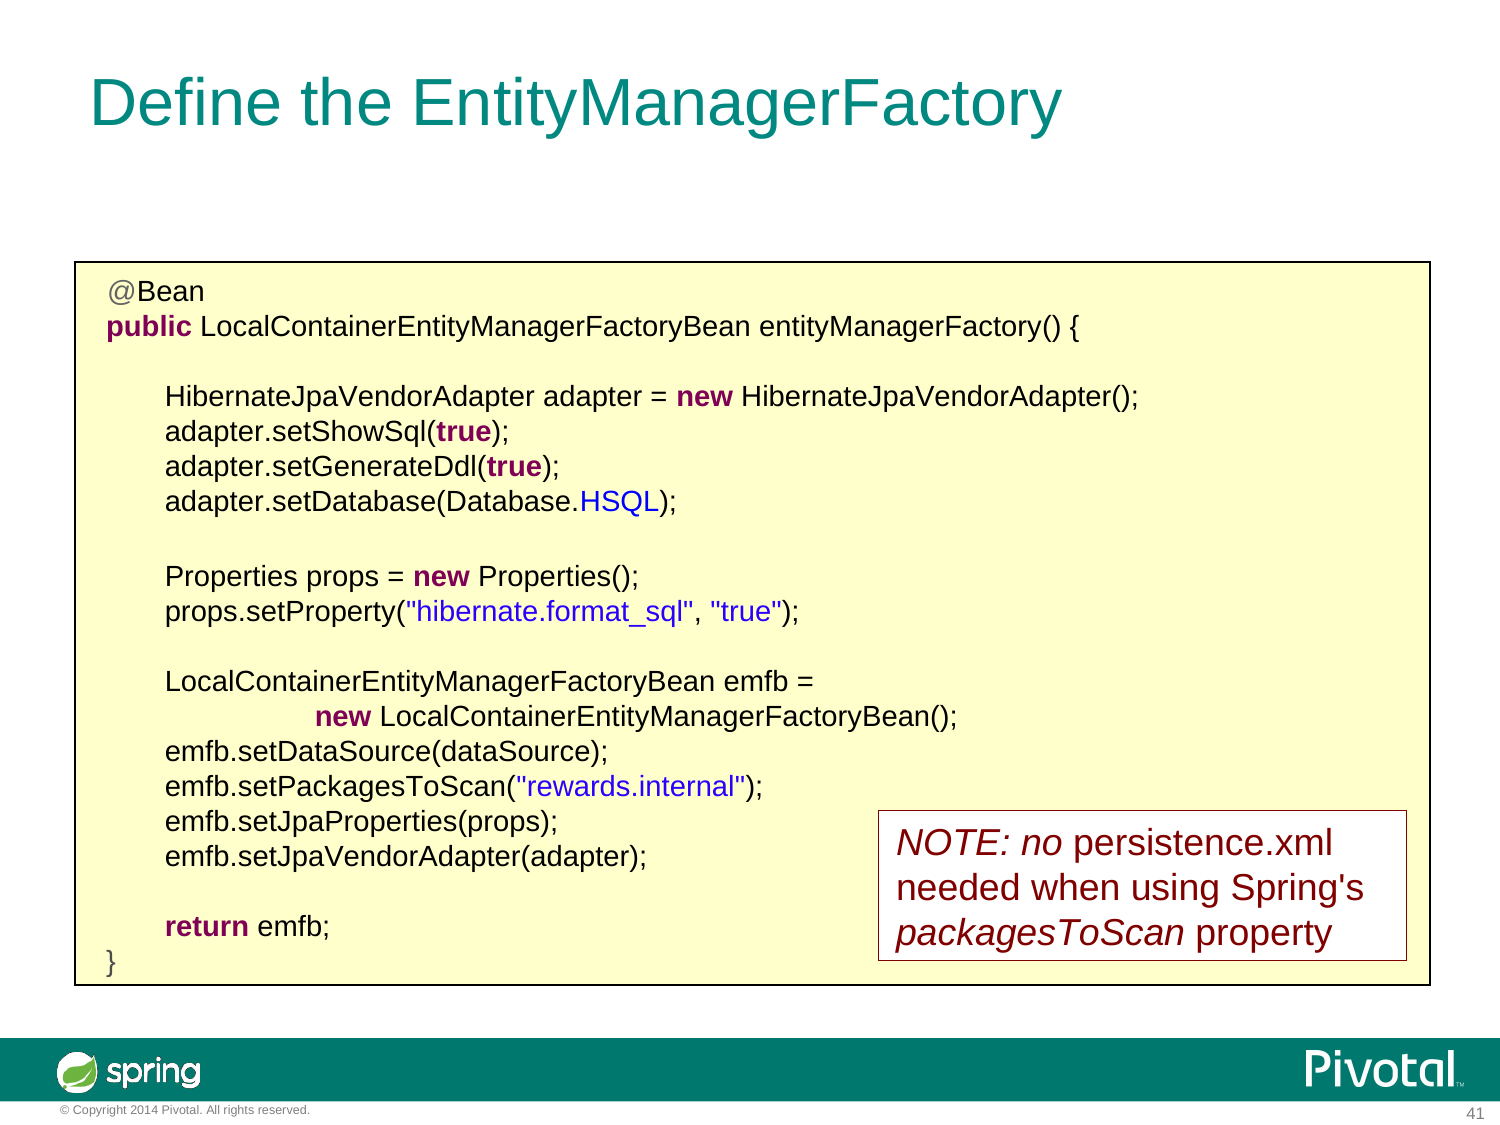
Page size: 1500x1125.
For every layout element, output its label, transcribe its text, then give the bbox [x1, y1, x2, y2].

picture [32, 1041, 210, 1103]
text_box @Bean public LocalContainerEntityManagerFactoryBean entityManagerFactory() { HibernateJpaVendorAdapter adapter = new HibernateJpaVendorAdapter(); adapter.setShowSql(true); adapter.setGenerateDdl(true); adapter.setDatabase(Database.HSQL); Properties props = new Properties(); props.setProperty("hibernate.format_sql", "true"); LocalContainerEntityManagerFactoryBean emfb = new LocalContainerEntityManagerFactoryBean(); emfb.setDataSource(dataSource); emfb.setPackagesToScan("rewards.internal"); emfb.setJpaProperties(props); emfb.setJpaVendorAdapter(adapter); return emfb; } [74, 262, 1431, 985]
text_box NOTE: no persistence.xml needed when using Spring's packagesToScan property [878, 810, 1407, 961]
title Define the EntityManagerFactory [75, 45, 1426, 233]
picture [1306, 1050, 1464, 1087]
